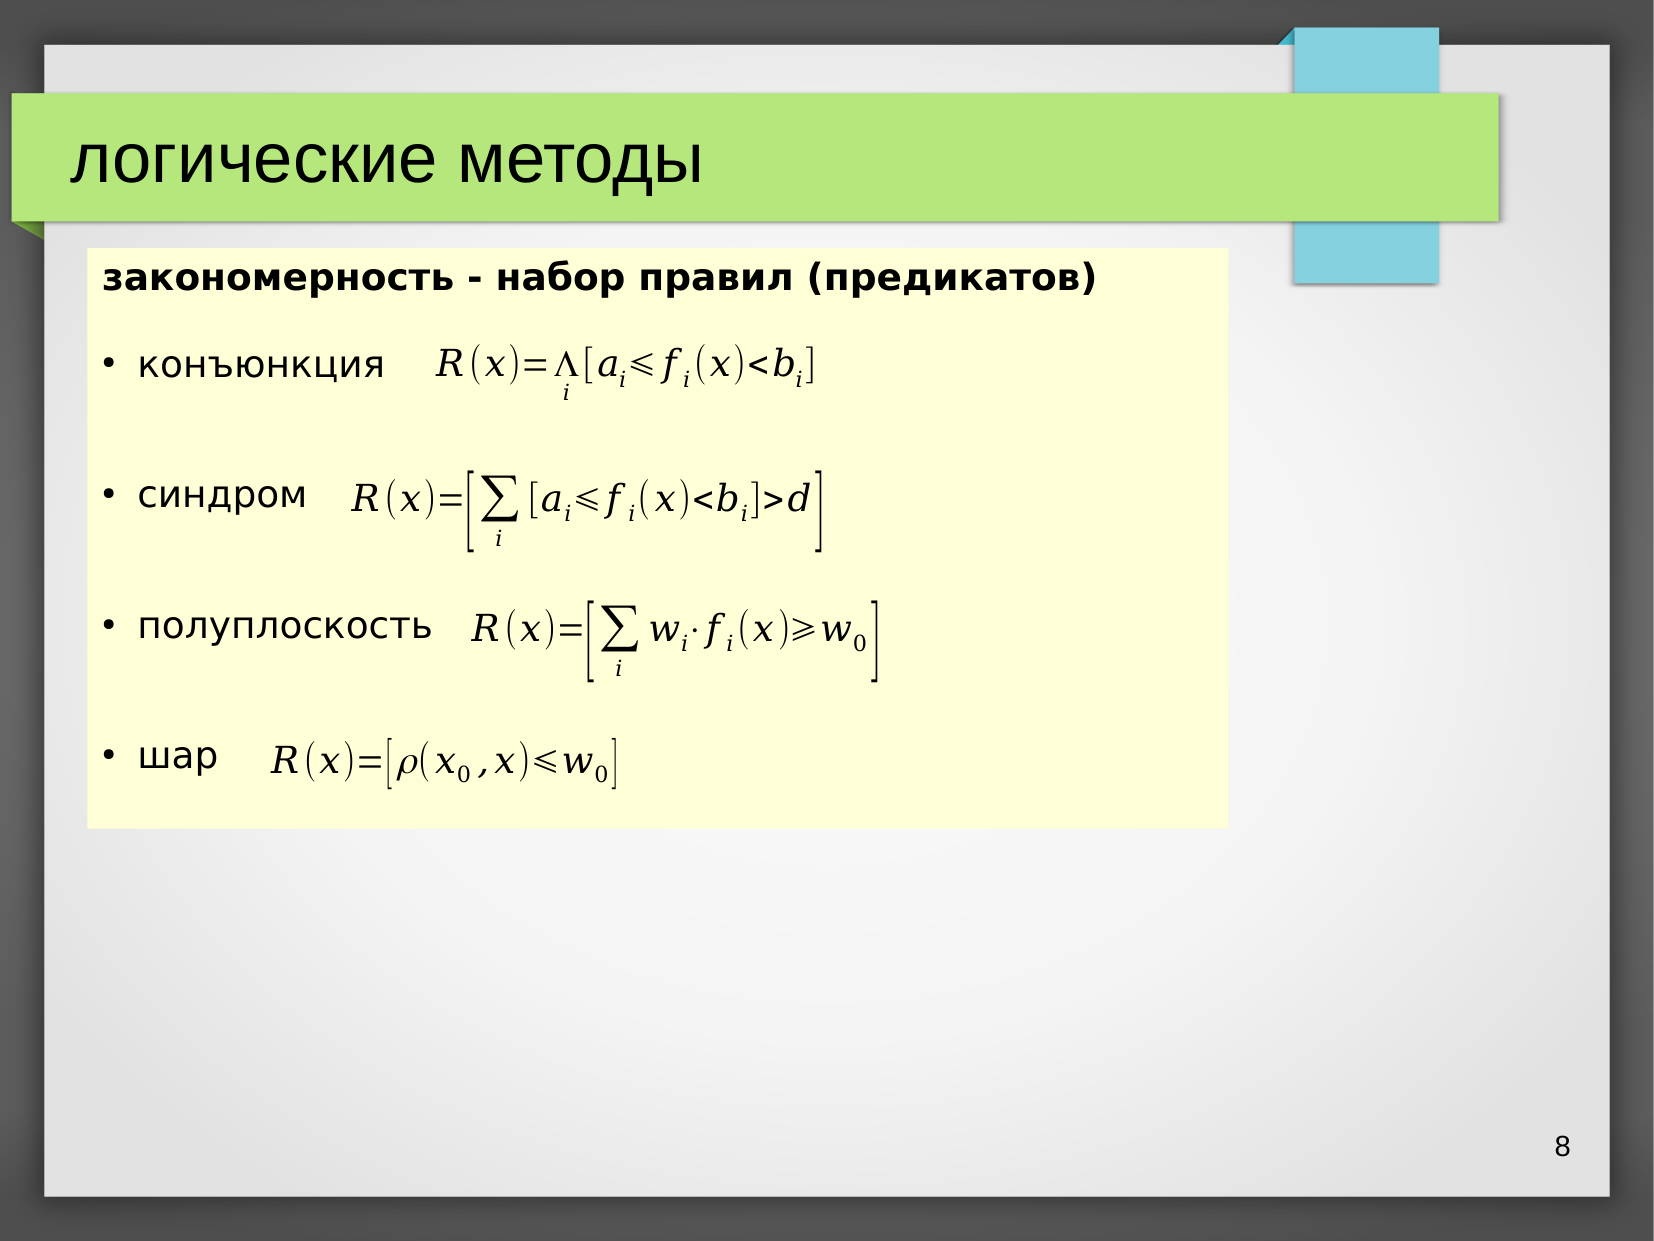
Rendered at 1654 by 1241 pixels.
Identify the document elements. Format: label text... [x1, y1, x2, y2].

picture [0, 0, 1654, 1241]
chart [343, 469, 831, 556]
chart [263, 736, 625, 792]
text_box закономерность - набор правил (предикатов) конъюнкция синдром полуплоскость шар [87, 248, 1229, 829]
chart [428, 342, 823, 406]
title логические методы [70, 118, 1205, 199]
chart [463, 599, 886, 686]
